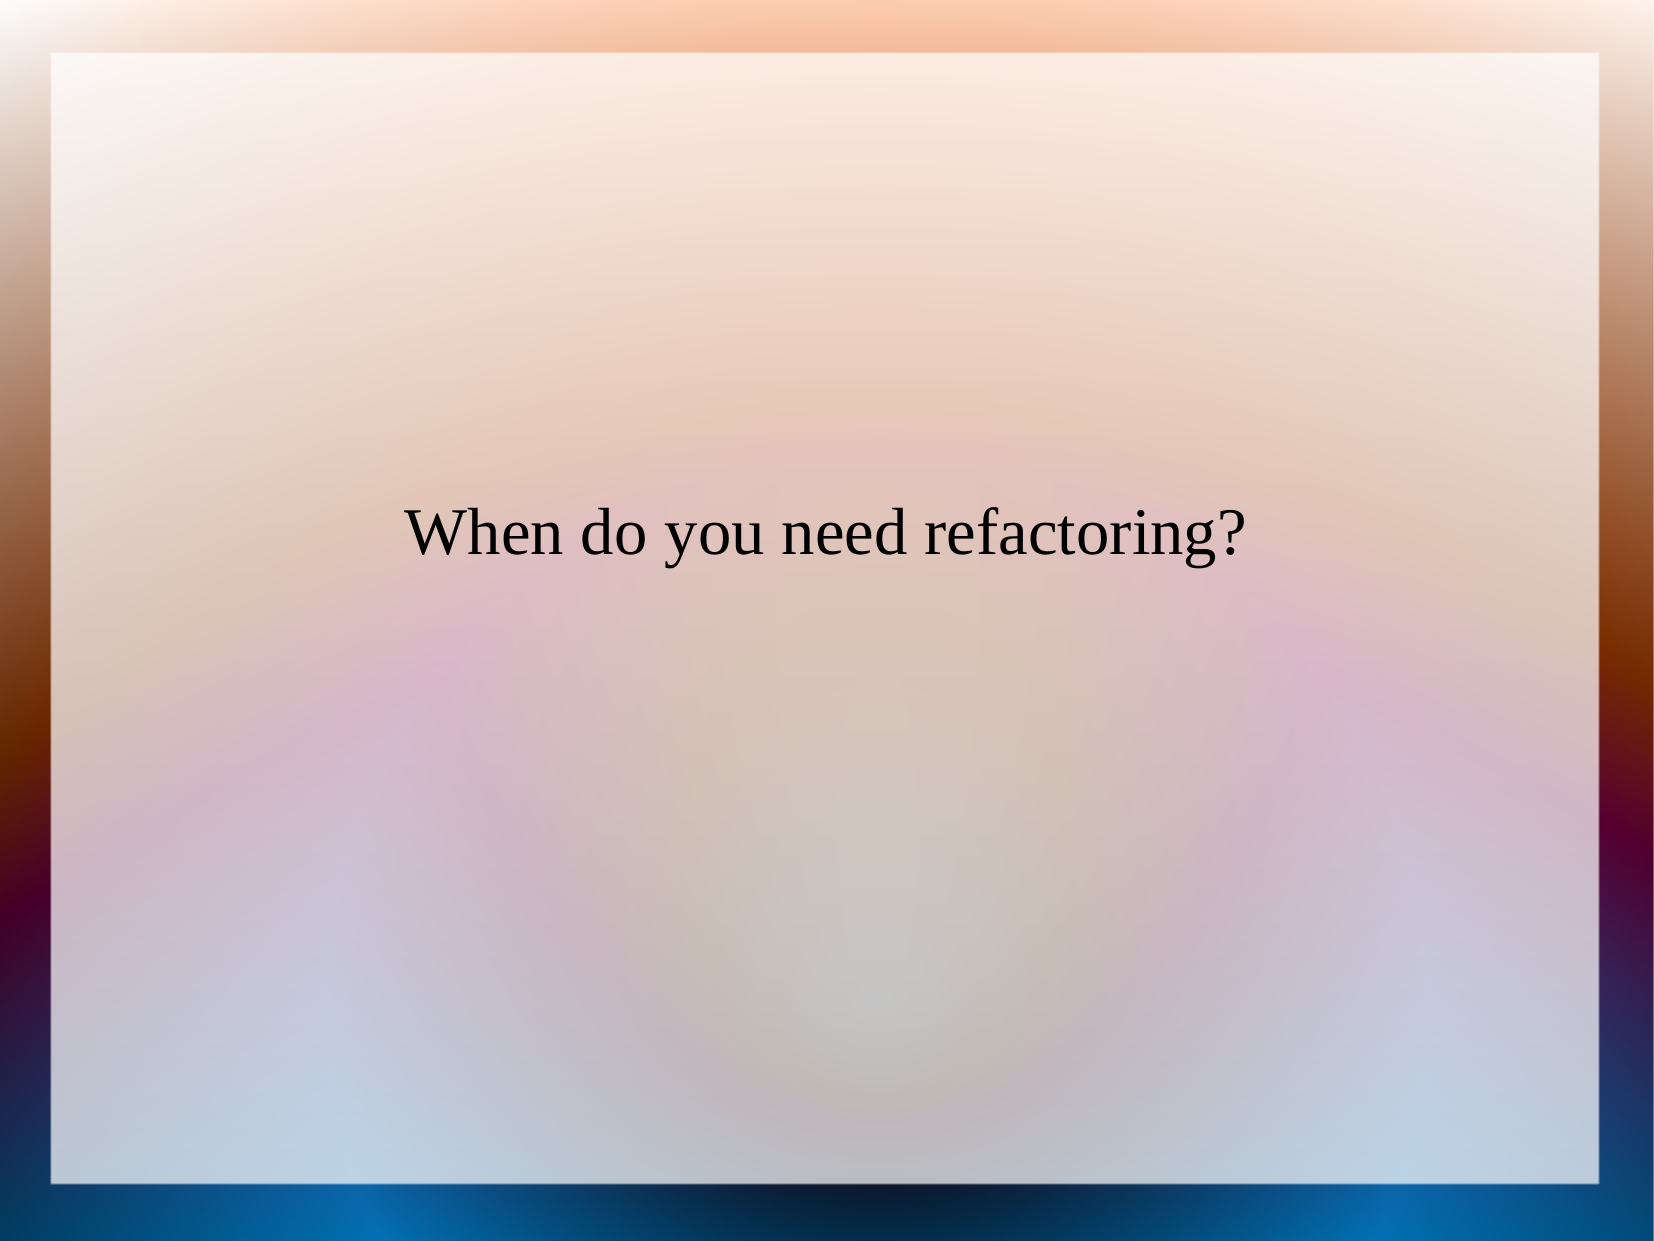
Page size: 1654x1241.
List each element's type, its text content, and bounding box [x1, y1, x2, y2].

picture [0, 0, 1654, 1241]
subtitle When do you need refactoring? [82, 55, 1571, 1010]
